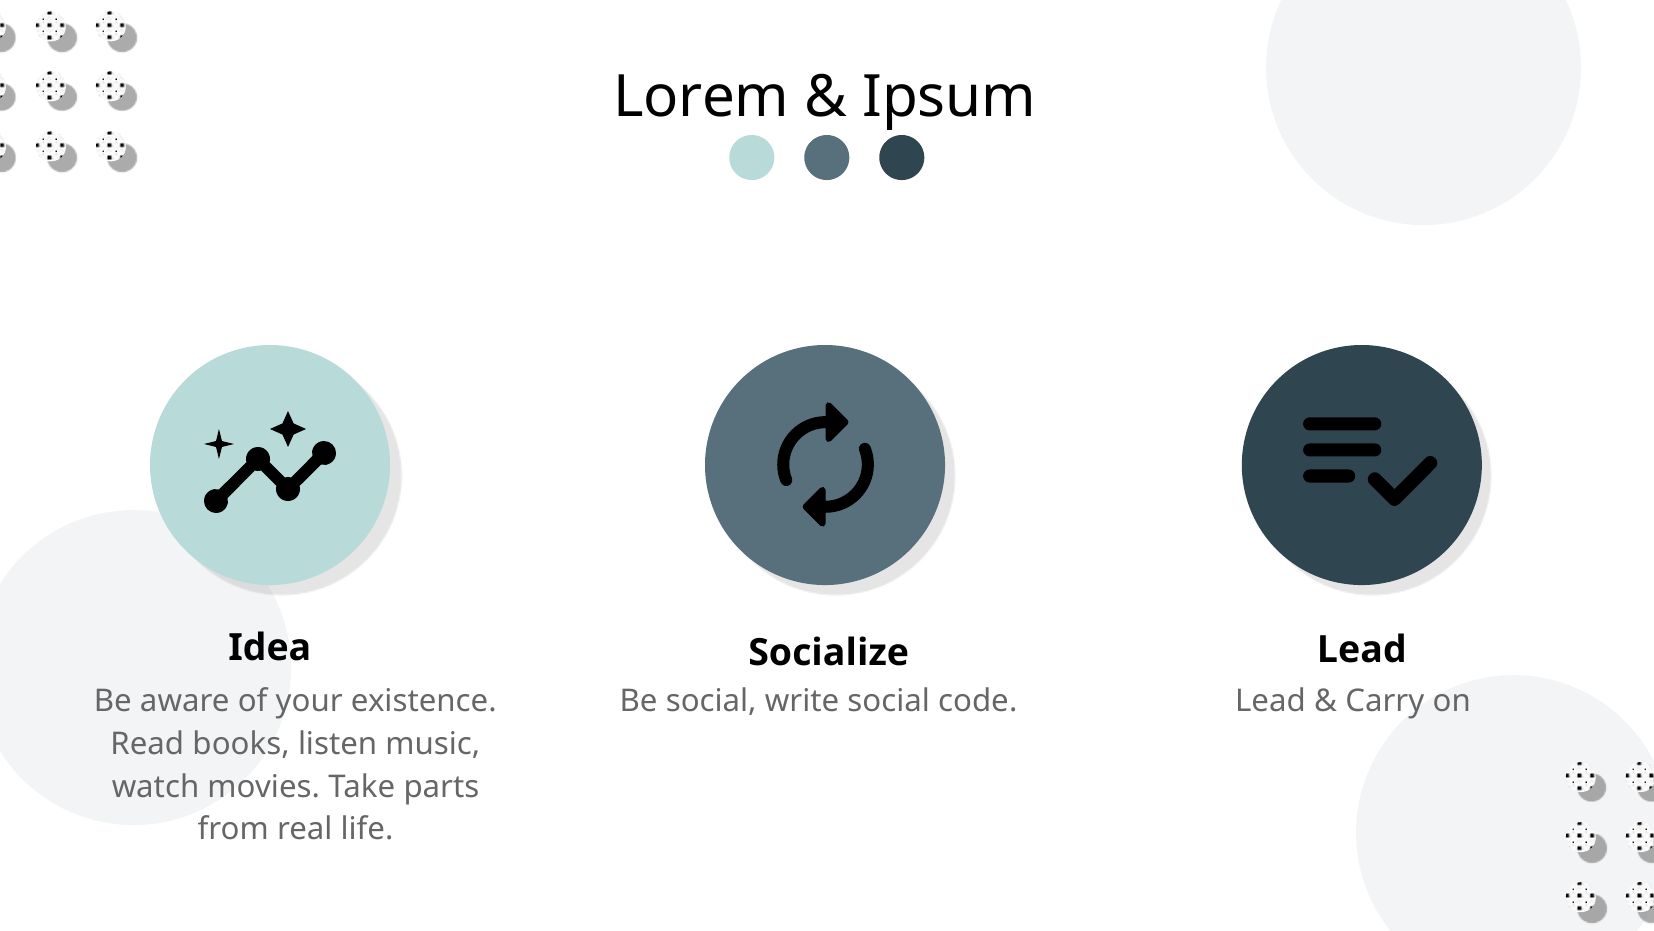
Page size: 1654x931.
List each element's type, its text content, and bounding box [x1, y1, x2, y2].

picture [1585, 882, 1596, 912]
text_box [705, 345, 946, 586]
picture [195, 390, 346, 541]
text_box Lead & Carry on [1122, 670, 1585, 931]
picture [35, 11, 66, 42]
text_box Idea [165, 612, 376, 670]
text_box Be aware of your existence. Read books, listen music, watch movies. Take parts from real life. [60, 670, 532, 931]
picture [0, 14, 6, 39]
picture [95, 71, 126, 102]
picture [1625, 762, 1654, 793]
text_box Lorem & Ipsum [420, 46, 1231, 132]
picture [35, 71, 66, 102]
picture [1585, 822, 1596, 852]
text_box [1241, 345, 1482, 586]
text_box [150, 345, 391, 586]
picture [750, 388, 902, 541]
text_box Socialize [720, 618, 938, 670]
picture [1625, 882, 1654, 913]
picture [1286, 375, 1450, 538]
picture [0, 74, 6, 99]
picture [95, 11, 126, 42]
text_box [879, 135, 925, 181]
picture [0, 134, 7, 159]
text_box Lead [1256, 615, 1467, 670]
text_box Be social, write social code. [590, 670, 1047, 931]
picture [95, 131, 127, 162]
picture [1625, 822, 1654, 853]
picture [35, 131, 67, 162]
picture [1585, 762, 1596, 792]
text_box [804, 135, 850, 181]
text_box [729, 135, 775, 181]
